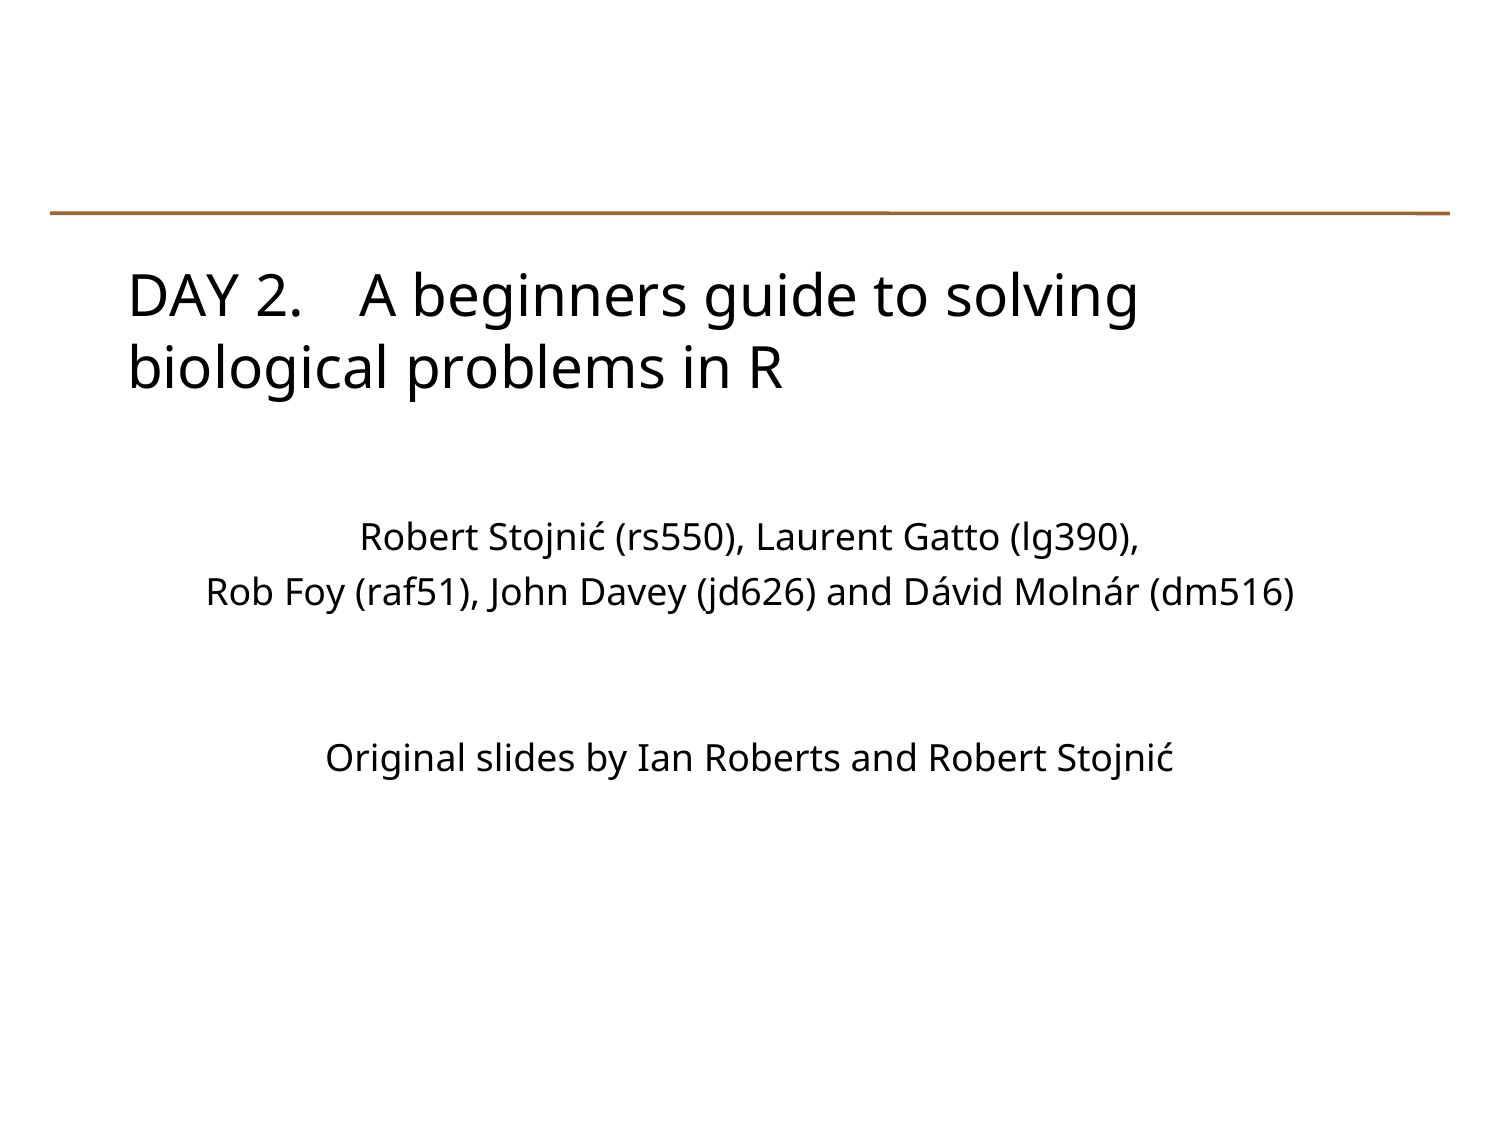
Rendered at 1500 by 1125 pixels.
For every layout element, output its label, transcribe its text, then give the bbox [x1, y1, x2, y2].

text_box Robert Stojnić (rs550), Laurent Gatto (lg390), Rob Foy (raf51), John Davey (jd626) and Dávid Molnár (dm516) Original slides by Ian Roberts and Robert Stojnić [85, 512, 1415, 906]
text_box DAY 2. A beginners guide to solving biological problems in R [112, 207, 1388, 449]
